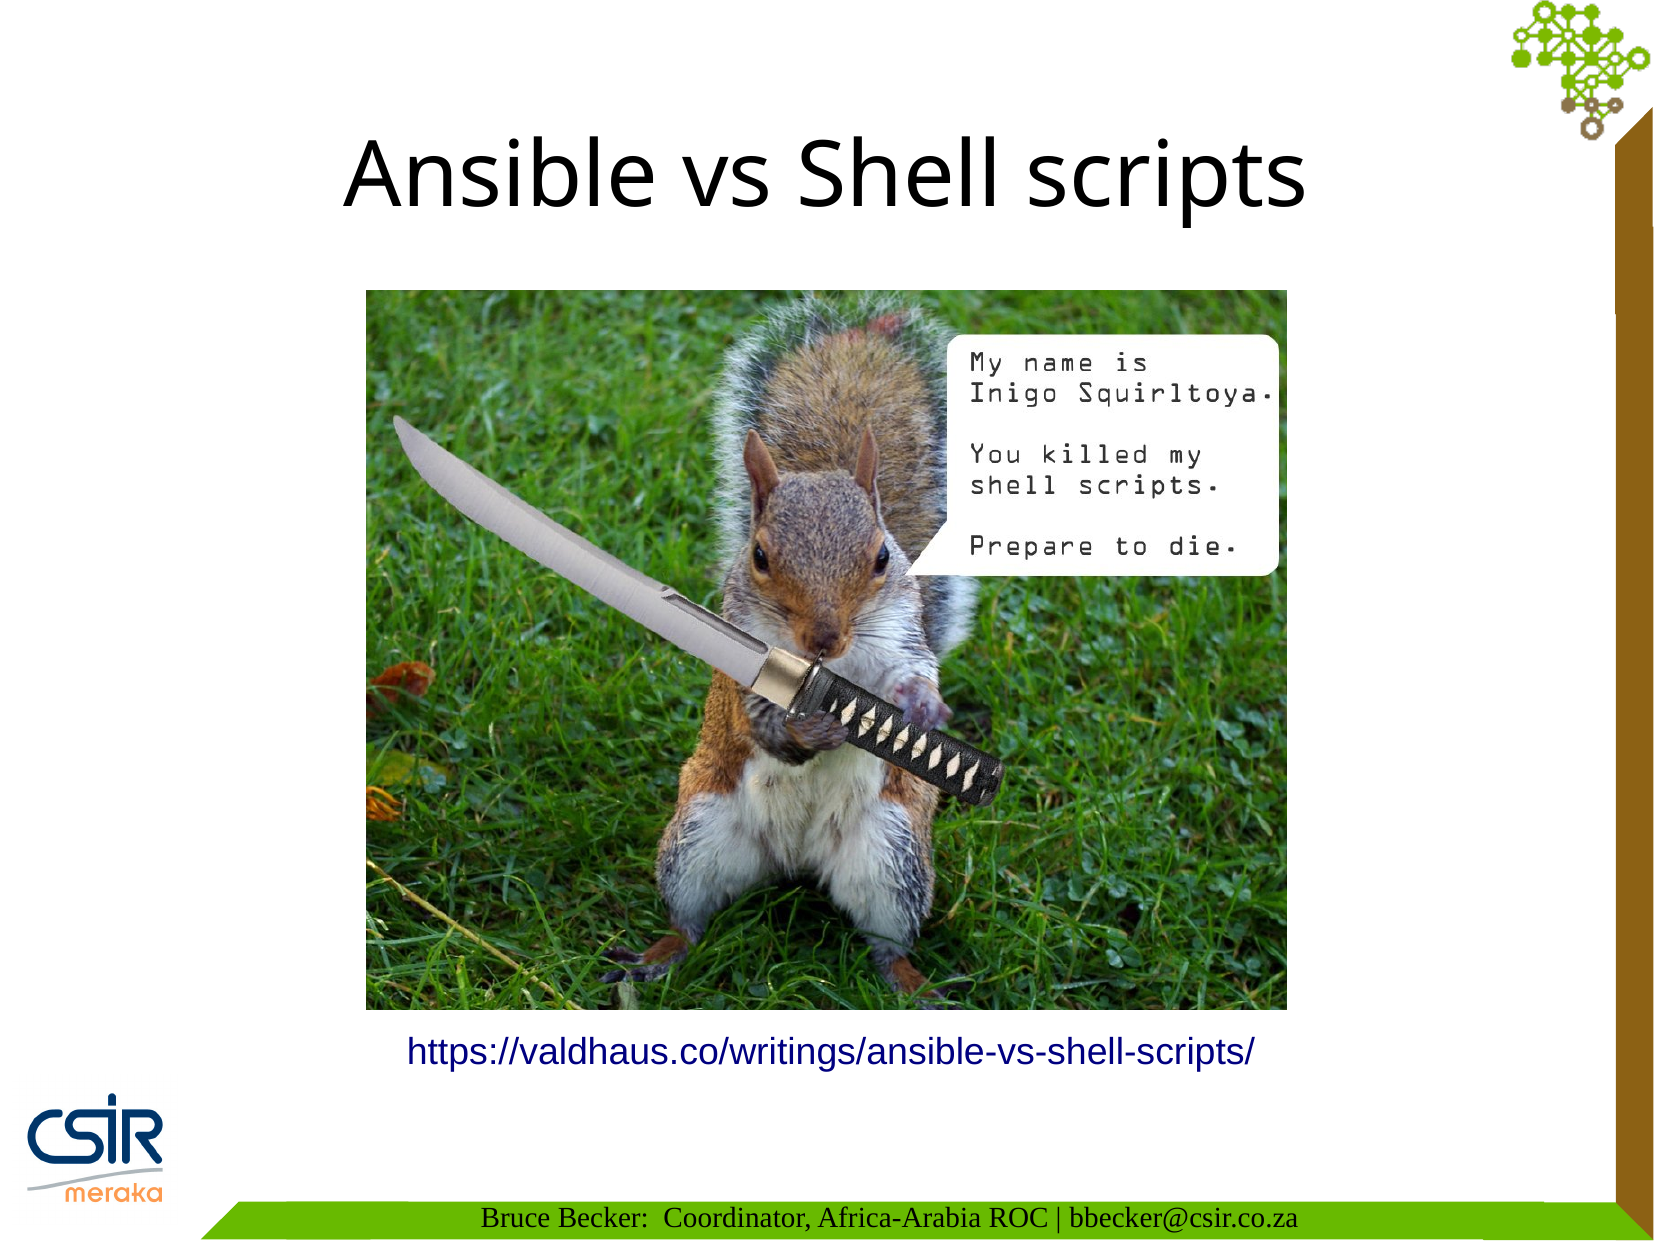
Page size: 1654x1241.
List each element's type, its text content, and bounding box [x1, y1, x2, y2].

title Ansible vs Shell scripts [82, 67, 1571, 275]
picture [366, 290, 1287, 1010]
text_box https://valdhaus.co/writings/ansible-vs-shell-scripts/ [392, 1023, 1271, 1081]
picture [1503, 0, 1654, 144]
picture [12, 1074, 178, 1225]
